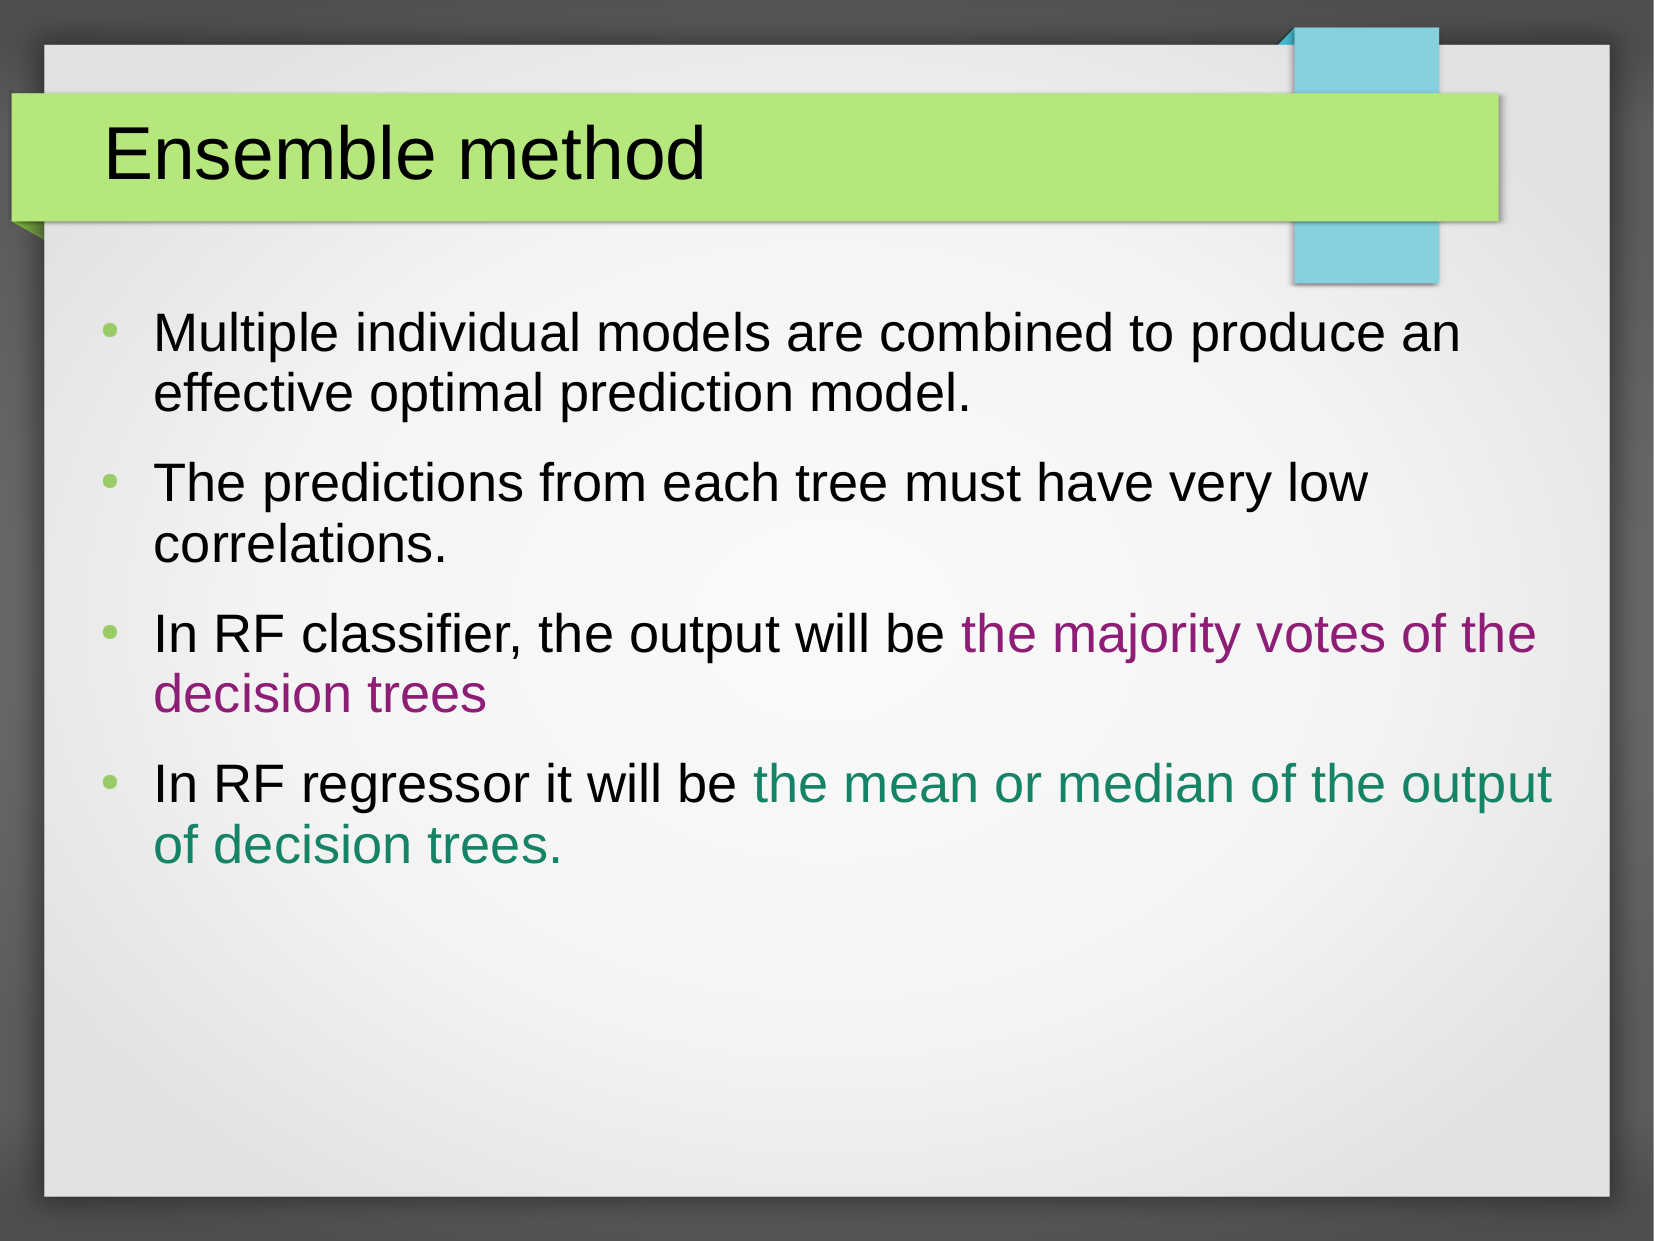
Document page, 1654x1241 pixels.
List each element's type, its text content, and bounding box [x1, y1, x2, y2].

picture [0, 0, 1654, 1241]
title Ensemble method [82, 94, 1264, 213]
list Multiple individual models are combined to produce an effective optimal prediction model. The predictions from each tree must have very low correlations. In RF classifier, the output will be the majority votes of the decision trees In RF regressor it will be the mean or median of the output of decision trees. [82, 302, 1571, 1022]
